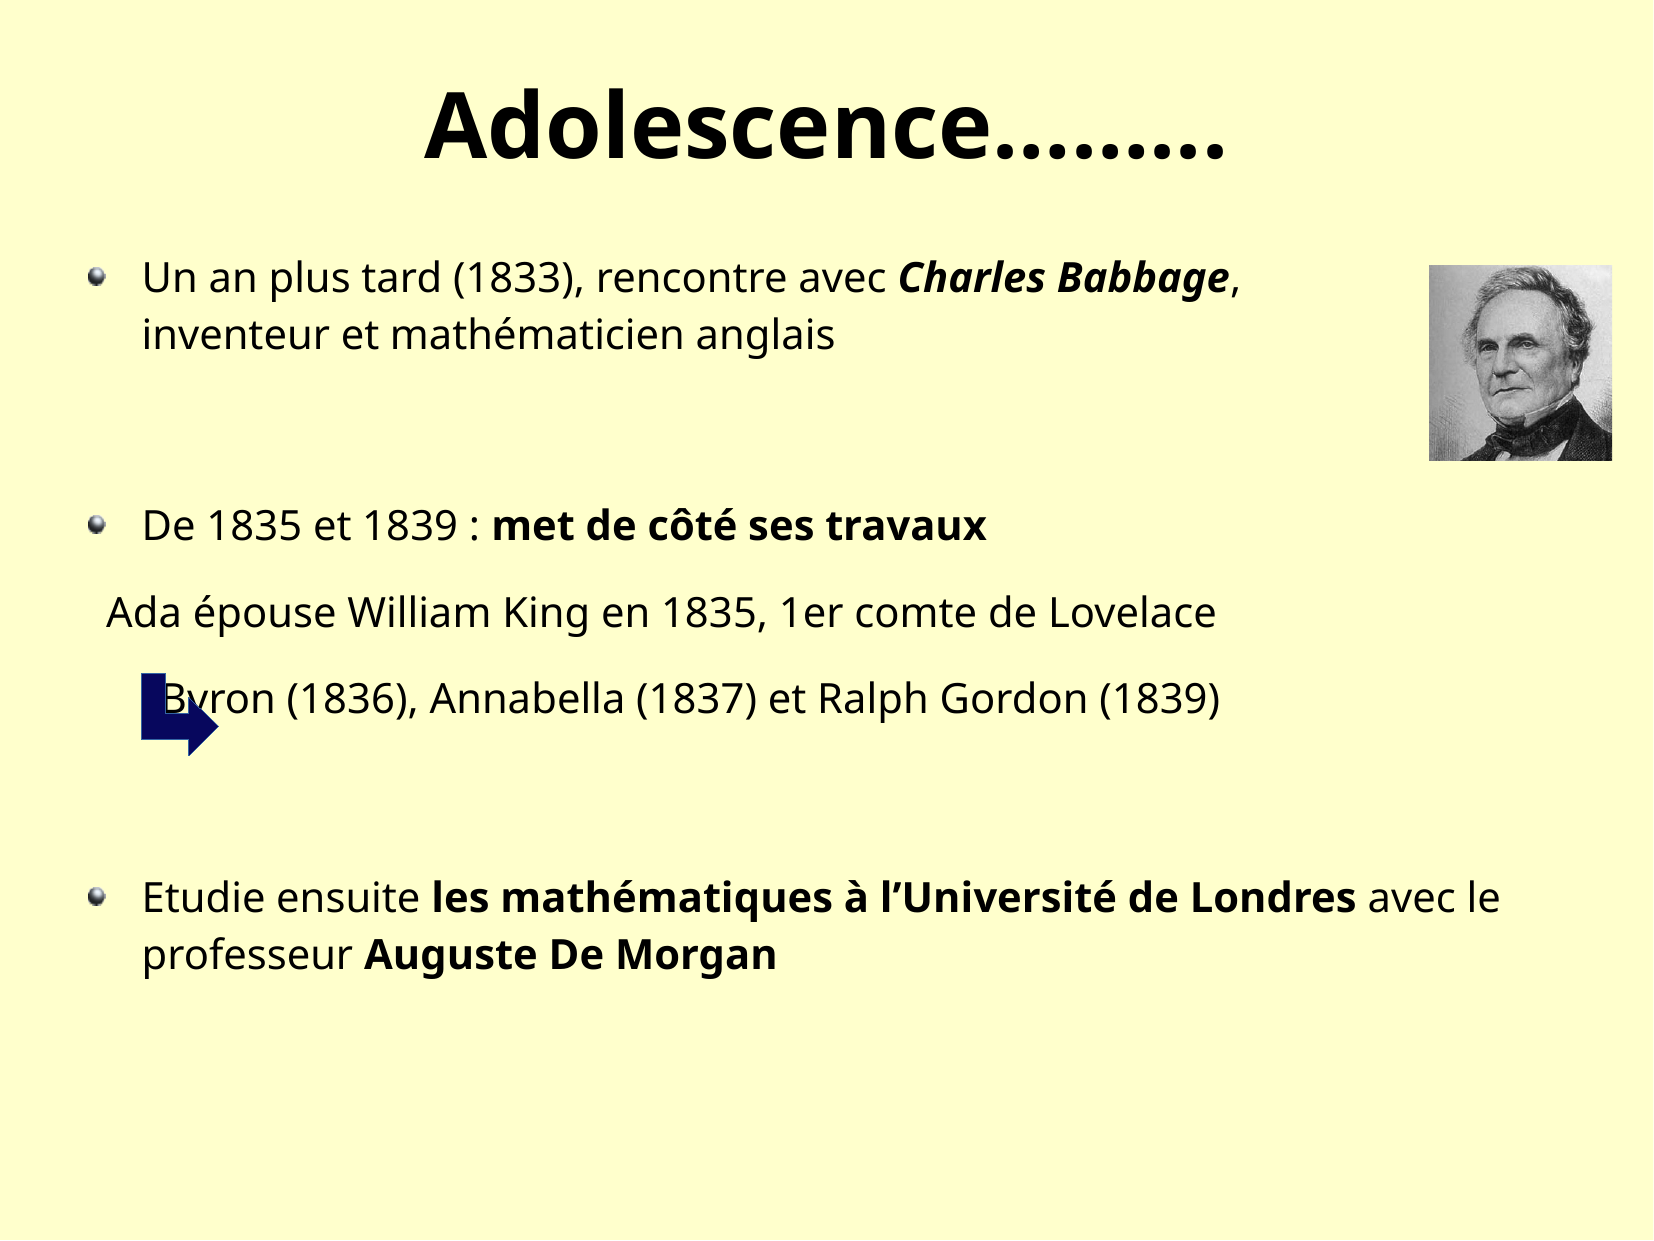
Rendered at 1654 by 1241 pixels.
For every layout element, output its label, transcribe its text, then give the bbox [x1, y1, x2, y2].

list De 1835 et 1839 : met de côté ses travaux Ada épouse William King en 1835, 1er comte de Lovelace Byron (1836), Annabella (1837) et Ralph Gordon (1839) [70, 496, 1530, 780]
list Etudie ensuite les mathématiques à l’Université de Londres avec le professeur Auguste De Morgan [70, 868, 1530, 1040]
list Un an plus tard (1833), rencontre avec Charles Babbage, inventeur et mathématicien anglais [70, 248, 1424, 414]
title Adolescence……... [82, 19, 1571, 227]
picture [1429, 265, 1613, 461]
text_box [141, 673, 219, 756]
